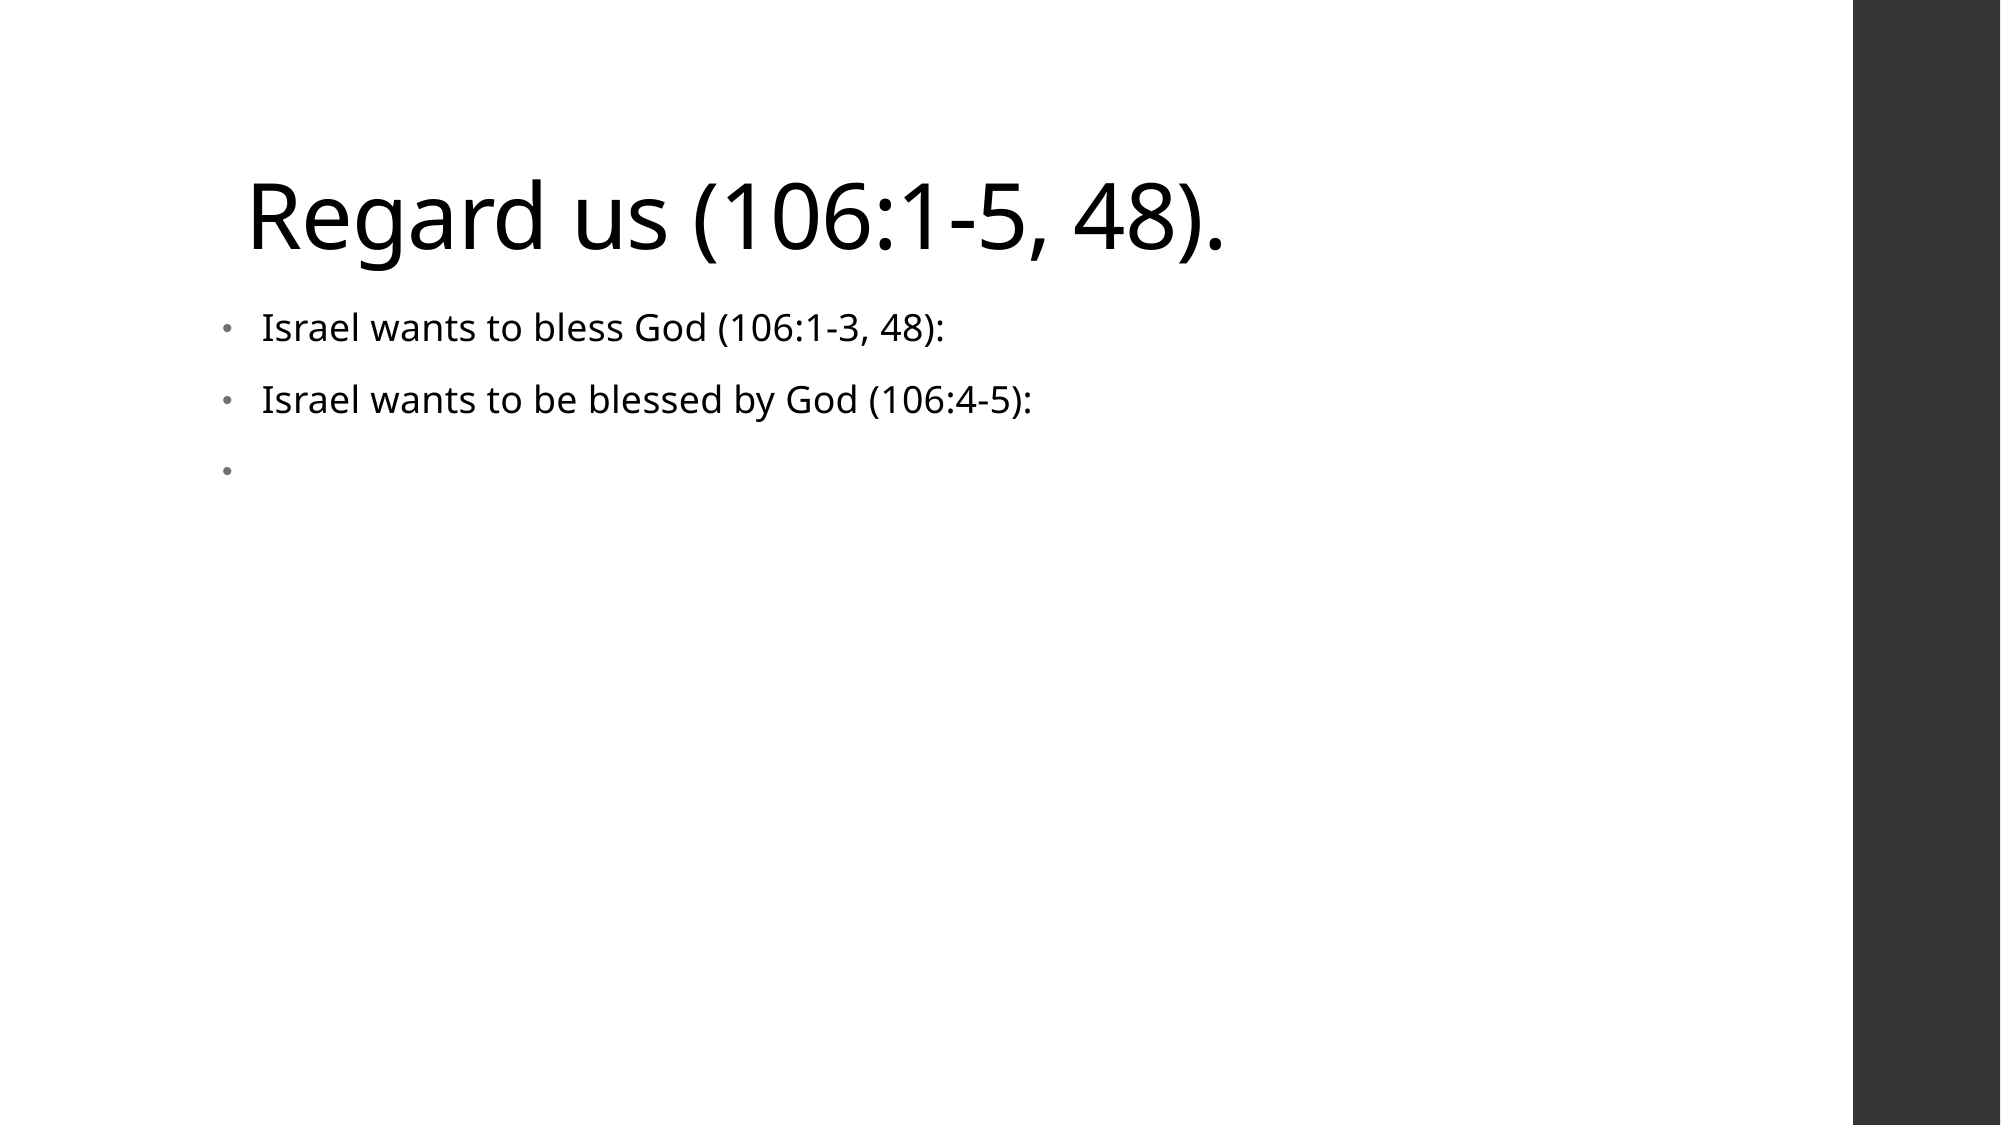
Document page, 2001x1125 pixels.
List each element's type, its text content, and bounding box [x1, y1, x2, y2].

list Israel wants to bless God (106:1-3, 48): Israel wants to be blessed by God (106:4-5): [206, 299, 1617, 1014]
title Regard us (106:1-5, 48). [206, 60, 1797, 278]
